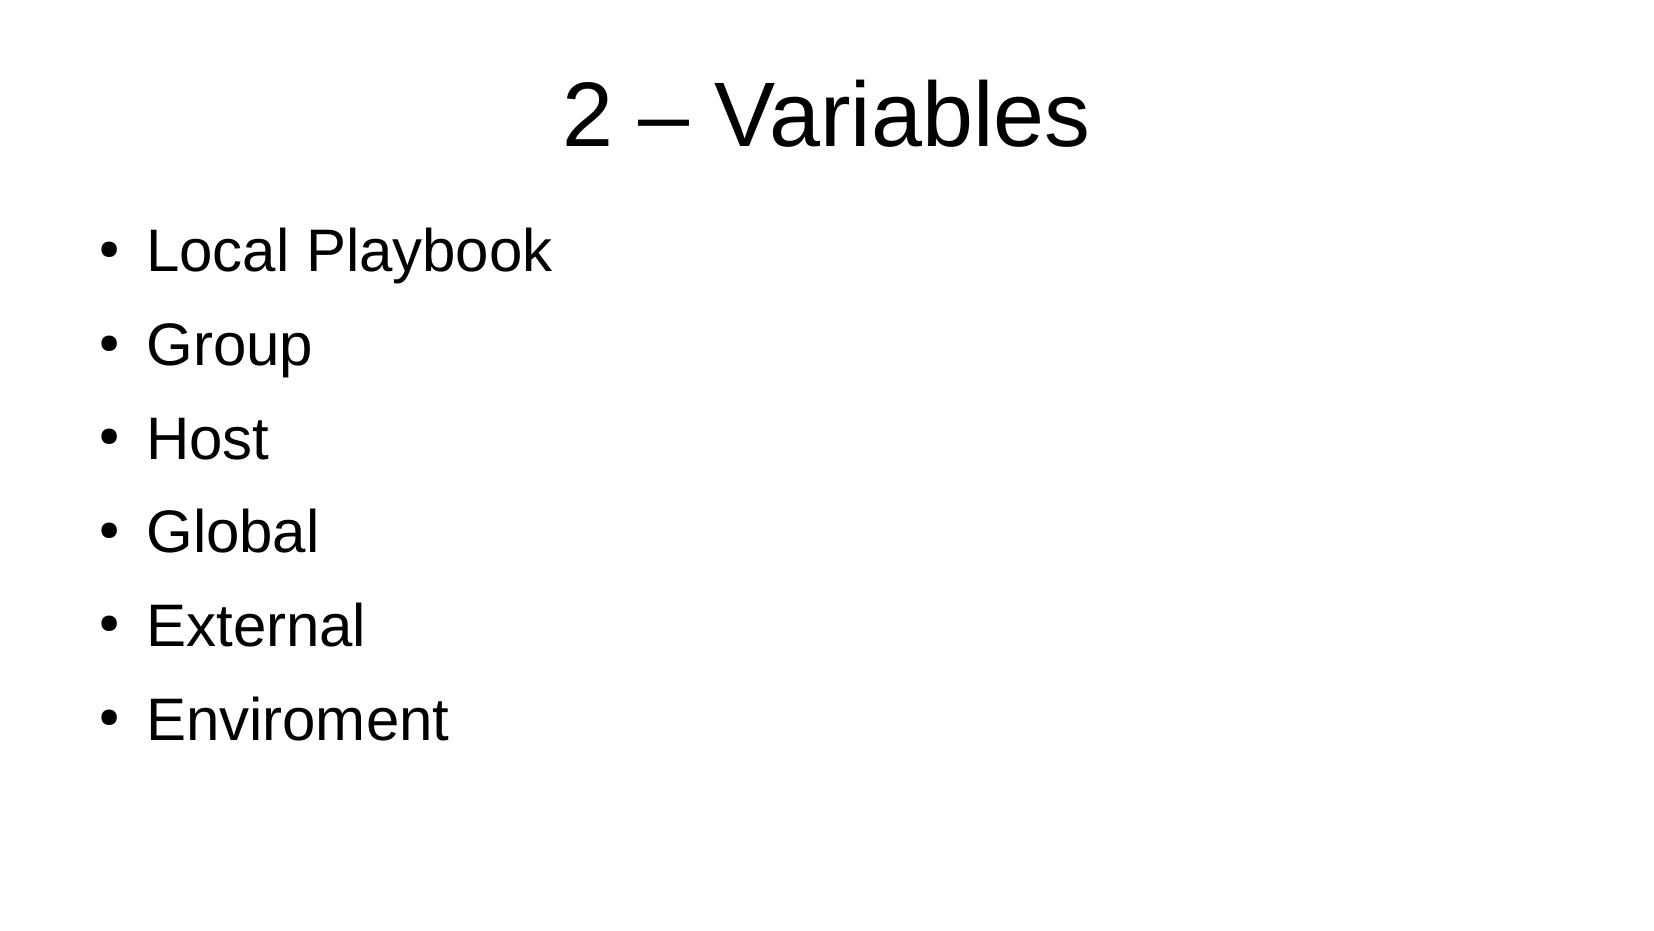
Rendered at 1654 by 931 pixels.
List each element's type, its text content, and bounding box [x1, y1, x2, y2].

title 2 – Variables [82, 37, 1571, 193]
list Local Playbook Group Host Global External Enviroment [82, 217, 1571, 758]
